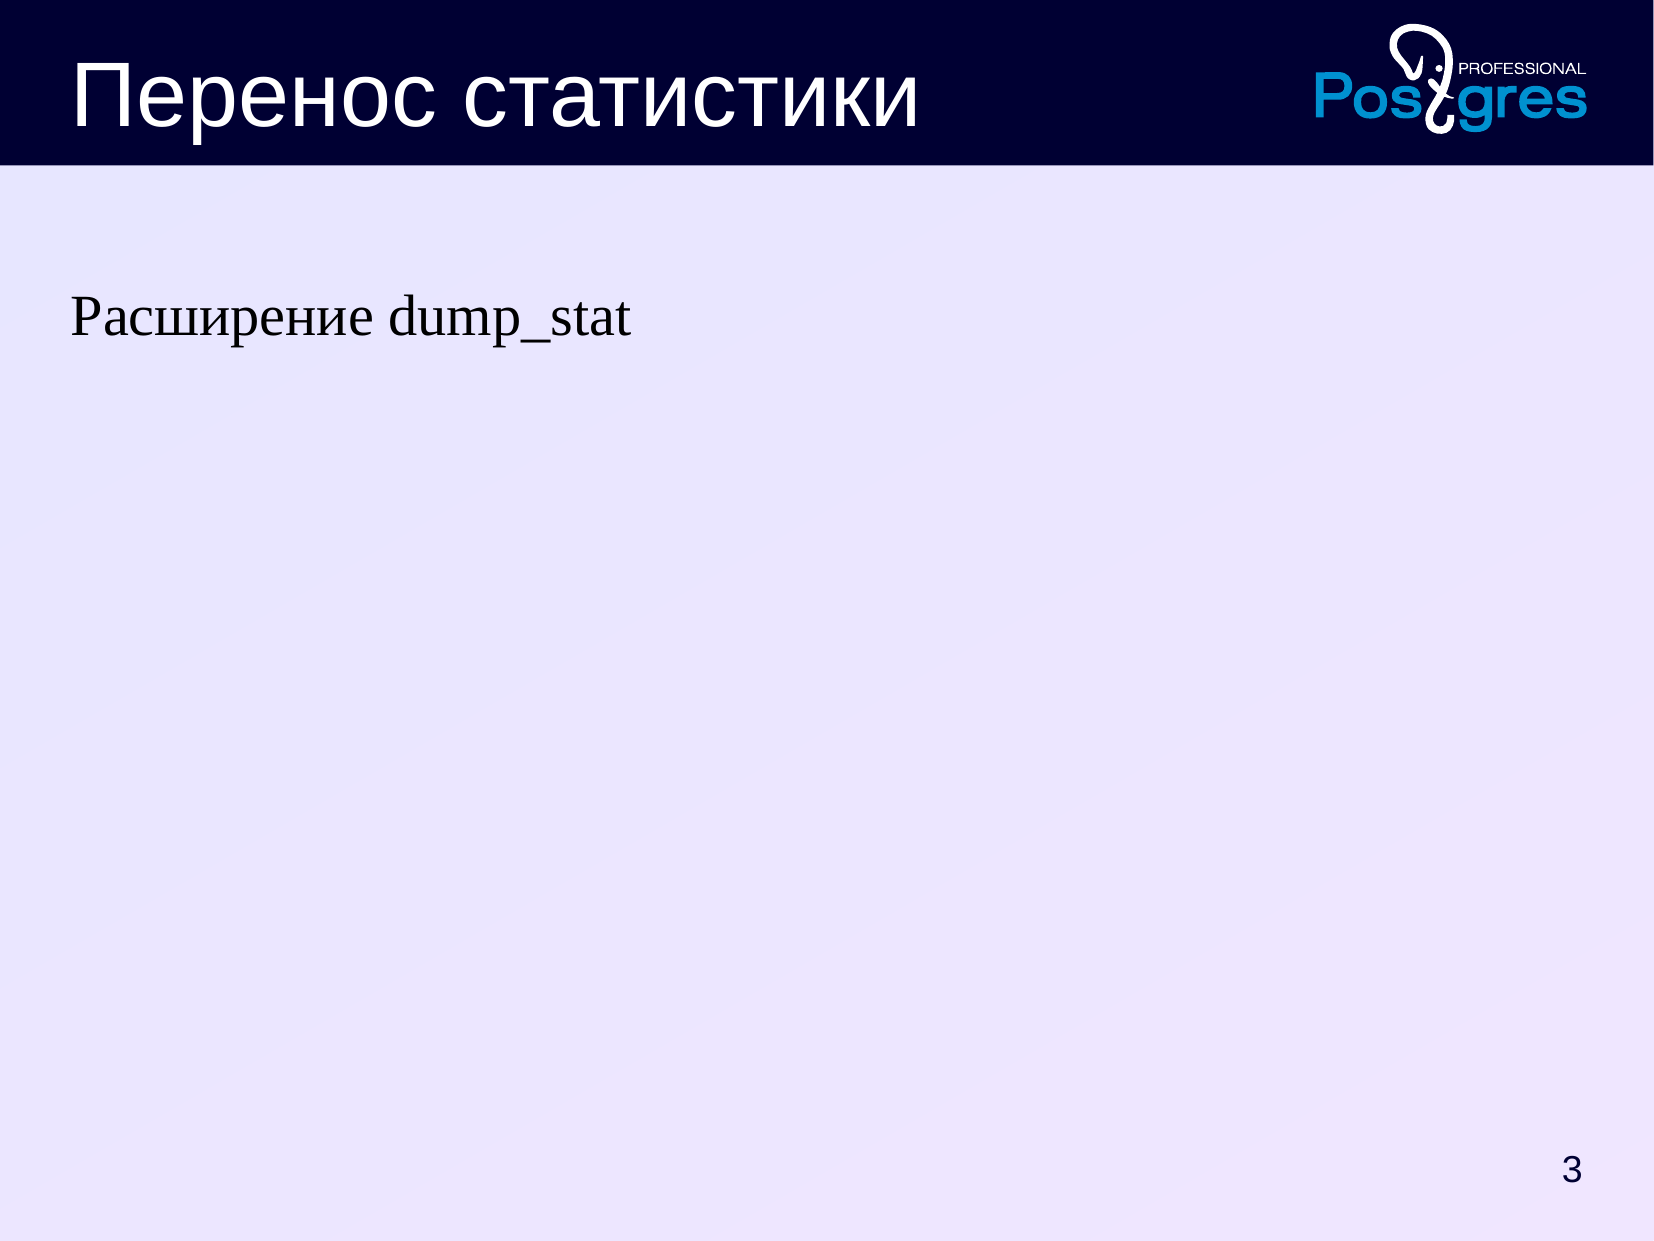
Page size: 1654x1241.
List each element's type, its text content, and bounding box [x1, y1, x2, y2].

list Расширение dump_stat [70, 283, 1583, 1134]
title Перенос статистики [70, 43, 1241, 147]
